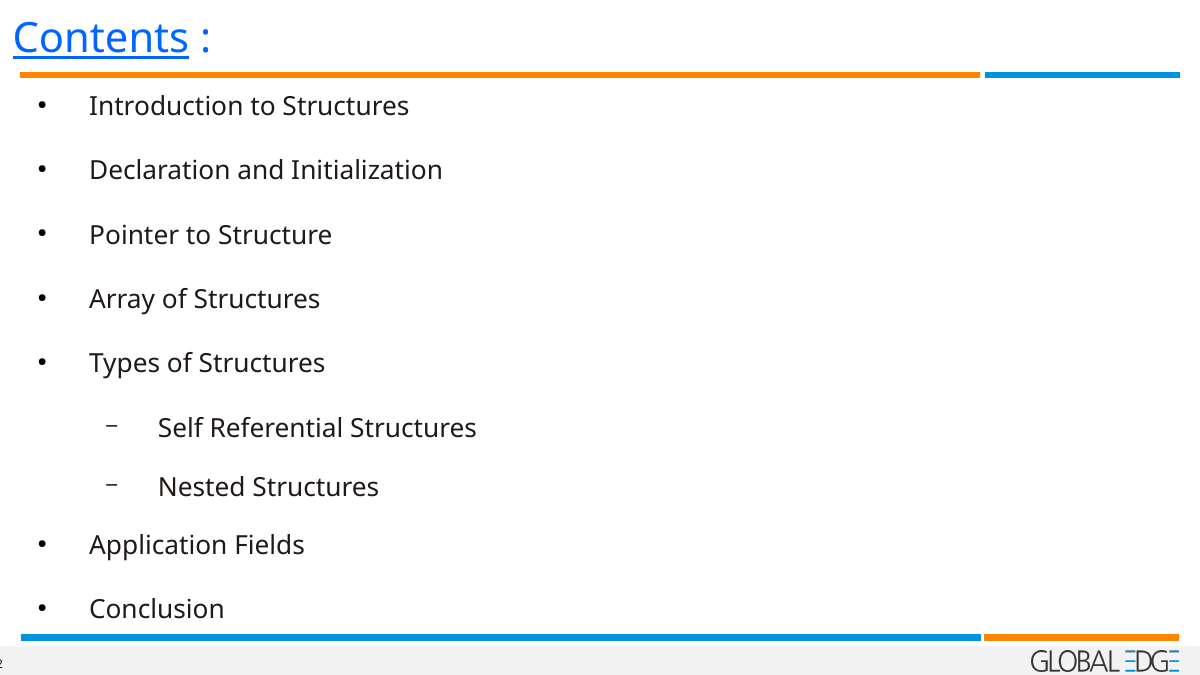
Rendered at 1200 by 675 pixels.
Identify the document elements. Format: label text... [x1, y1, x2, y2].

picture [1031, 650, 1179, 672]
list Introduction to Structures Declaration and Initialization Pointer to Structure Array of Structures Types of Structures Self Referential Structures Nested Structures Application Fields Conclusion [20, 87, 1179, 628]
title Contents : [12, 9, 1088, 63]
